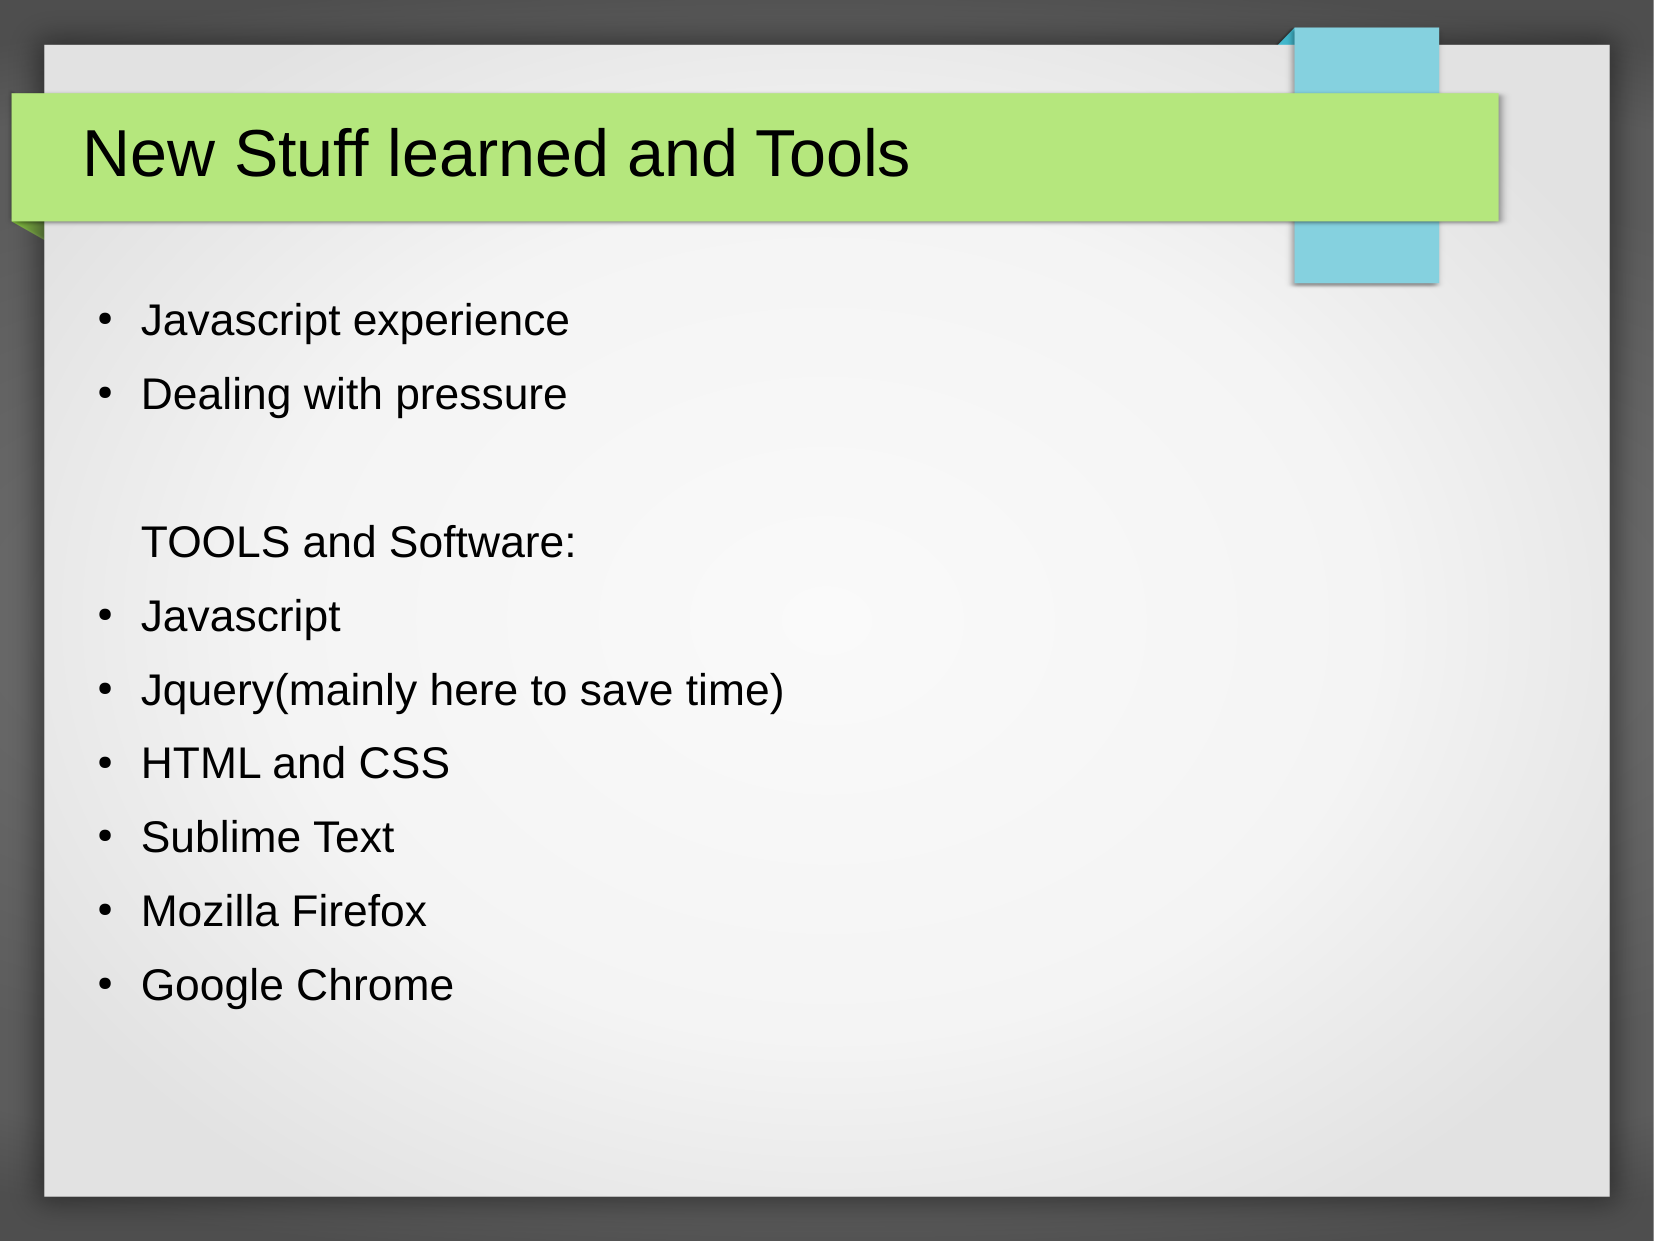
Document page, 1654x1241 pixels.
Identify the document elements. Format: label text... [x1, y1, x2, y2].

title New Stuff learned and Tools [82, 94, 1264, 213]
list Javascript experience Dealing with pressure TOOLS and Software: Javascript Jquery(mainly here to save time) HTML and CSS Sublime Text Mozilla Firefox Google Chrome [82, 295, 1571, 1015]
picture [0, 0, 1654, 1241]
